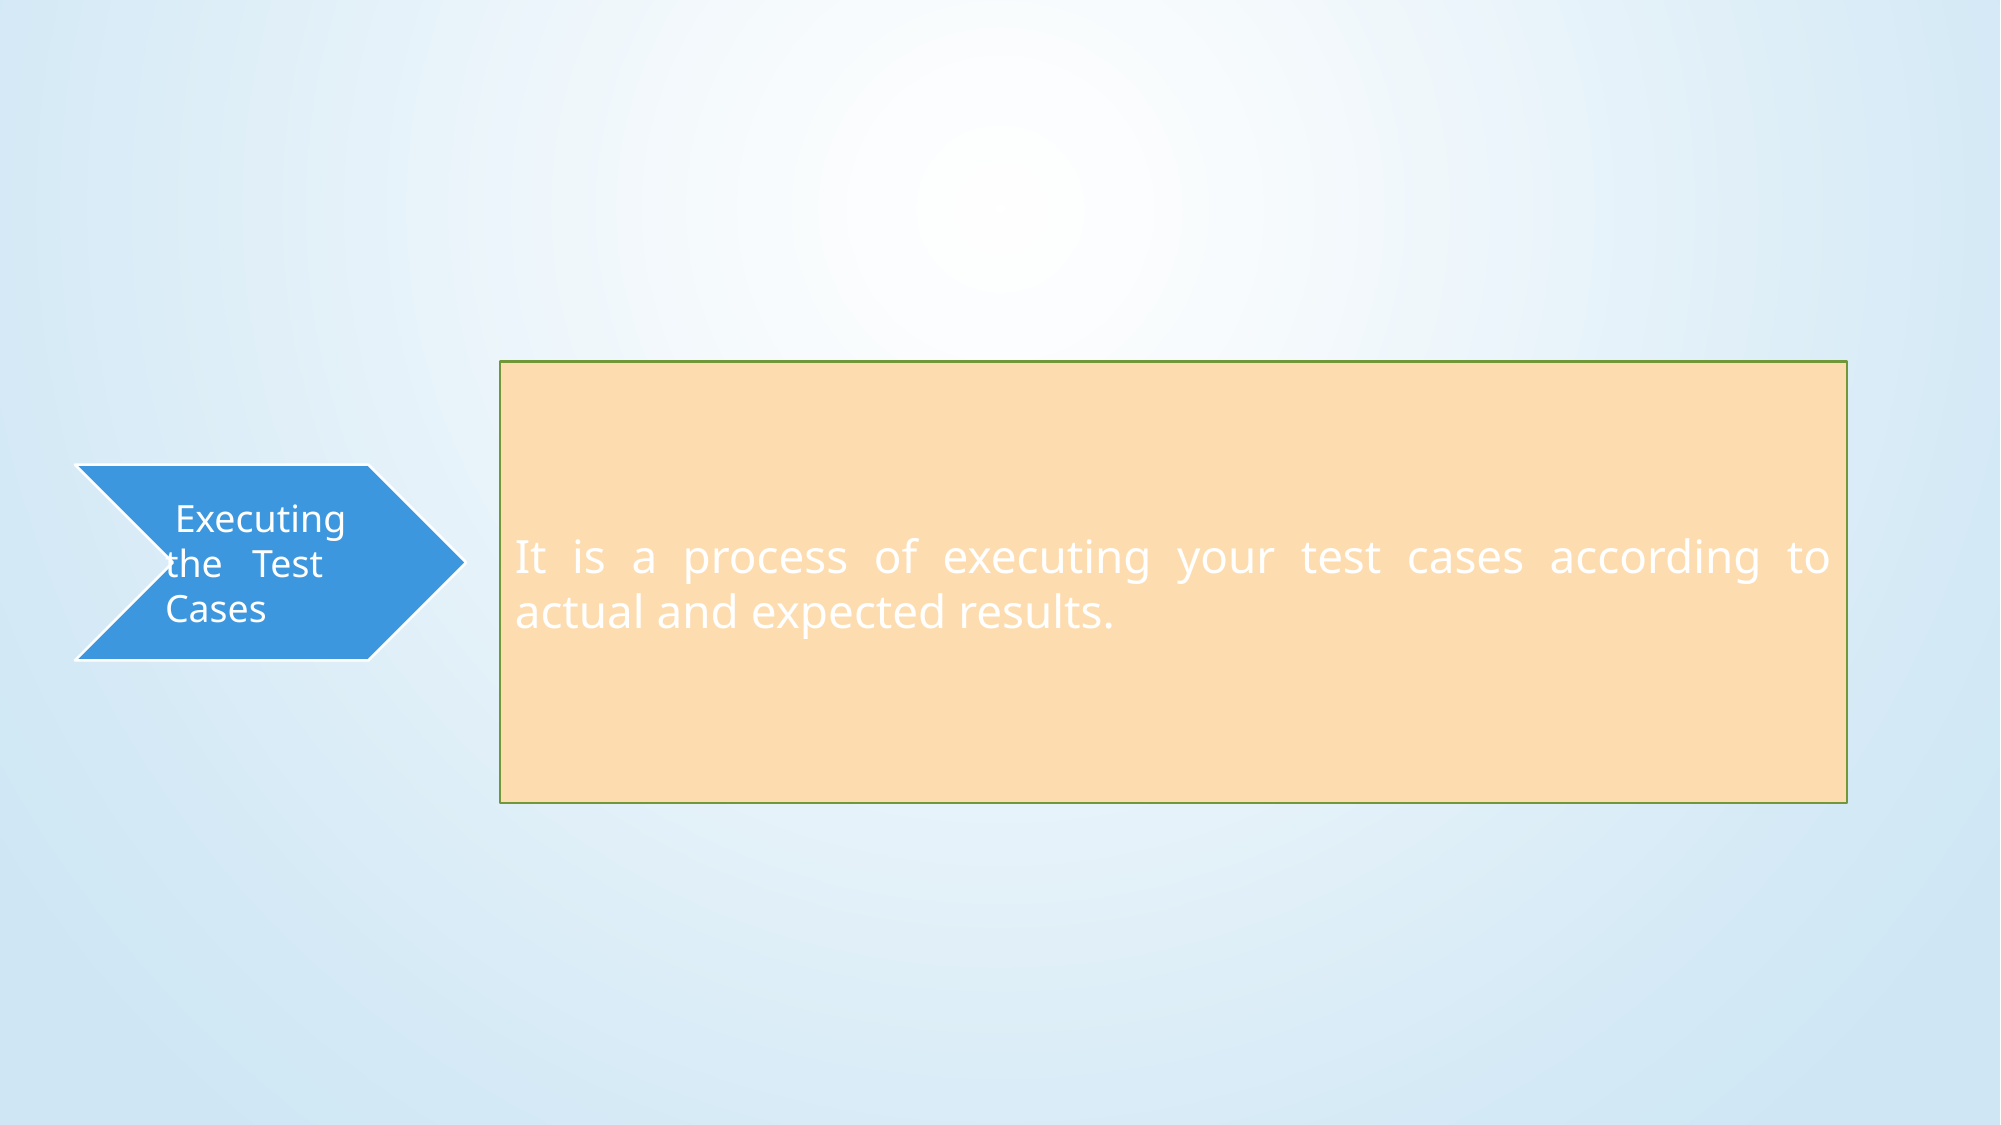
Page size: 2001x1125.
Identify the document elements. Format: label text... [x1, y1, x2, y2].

text_box Executing the Test Cases [153, 464, 388, 661]
text_box [388, 484, 467, 641]
text_box [74, 464, 153, 543]
picture [0, 0, 2000, 1125]
text_box It is a process of executing your test cases according to actual and expected results. [499, 361, 1847, 803]
text_box [74, 582, 153, 661]
